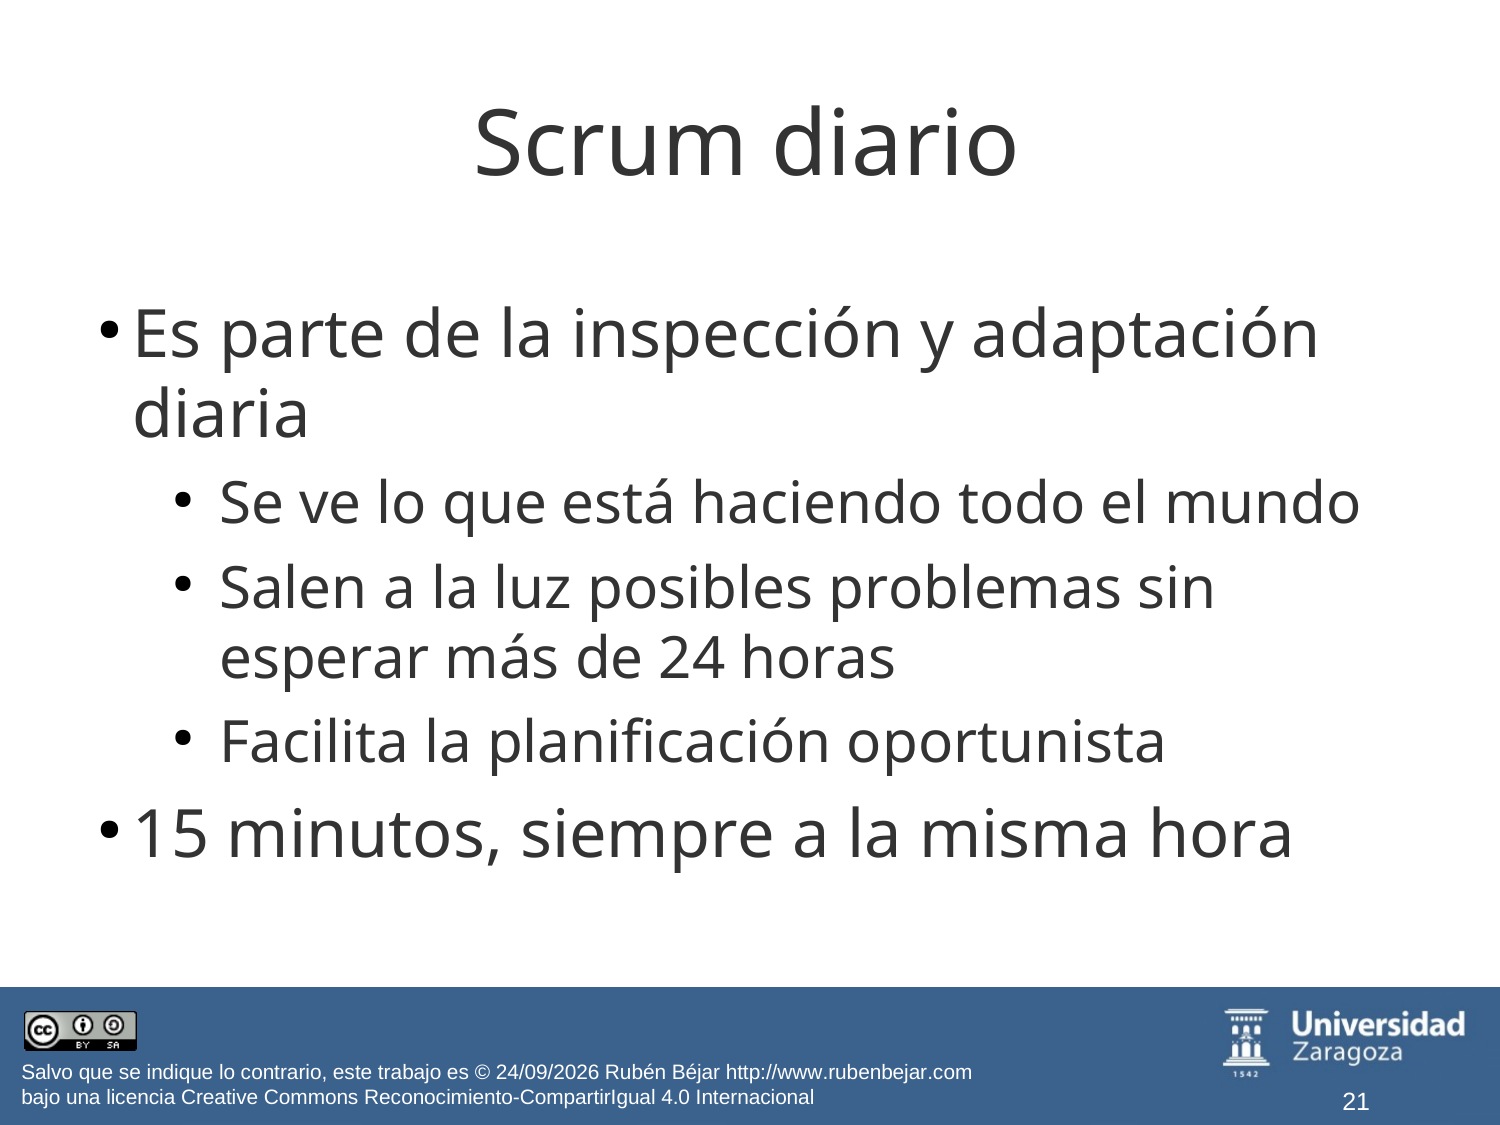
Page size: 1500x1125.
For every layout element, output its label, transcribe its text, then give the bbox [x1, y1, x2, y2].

list Es parte de la inspección y adaptación diaria Se ve lo que está haciendo todo el mundo Salen a la luz posibles problemas sin esperar más de 24 horas Facilita la planificación oportunista 15 minutos, siempre a la misma hora [82, 283, 1418, 957]
title Scrum diario [74, 21, 1420, 257]
picture [0, 987, 1500, 1125]
